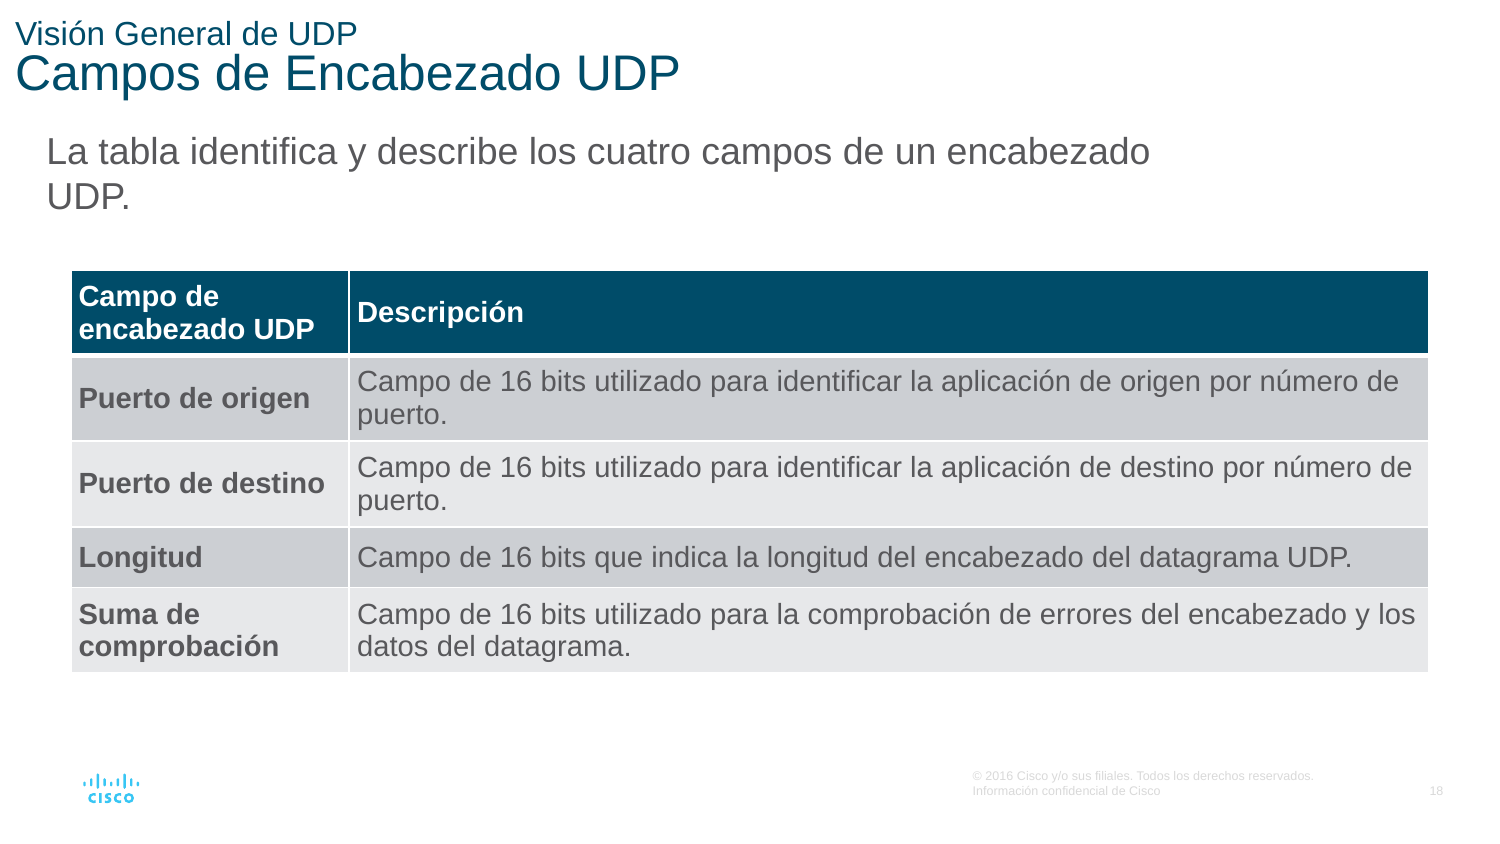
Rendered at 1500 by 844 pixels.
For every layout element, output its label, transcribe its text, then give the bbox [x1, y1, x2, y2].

table_cell Campo de 16 bits que indica la longitud del encabezado del datagrama UDP. [350, 528, 1428, 587]
table_cell Campo de 16 bits utilizado para la comprobación de errores del encabezado y los datos del datagrama. [350, 588, 1428, 672]
table_cell Campo de 16 bits utilizado para identificar la aplicación de origen por número de puerto. [350, 358, 1428, 440]
table_cell Campo de 16 bits utilizado para identificar la aplicación de destino por número de puerto. [350, 442, 1428, 526]
table_cell Suma de comprobación [72, 588, 348, 672]
table_cell Longitud [72, 528, 348, 587]
table_cell Puerto de origen [72, 358, 348, 440]
text_box La tabla identifica y describe los cuatro campos de un encabezado UDP. [31, 120, 1234, 225]
table_header Campo de encabezado UDP [72, 271, 348, 353]
table_cell Puerto de destino [72, 442, 348, 526]
title Visión General de UDP Campos de Encabezado UDP [0, 0, 1369, 121]
table_header Descripción [350, 271, 1428, 353]
